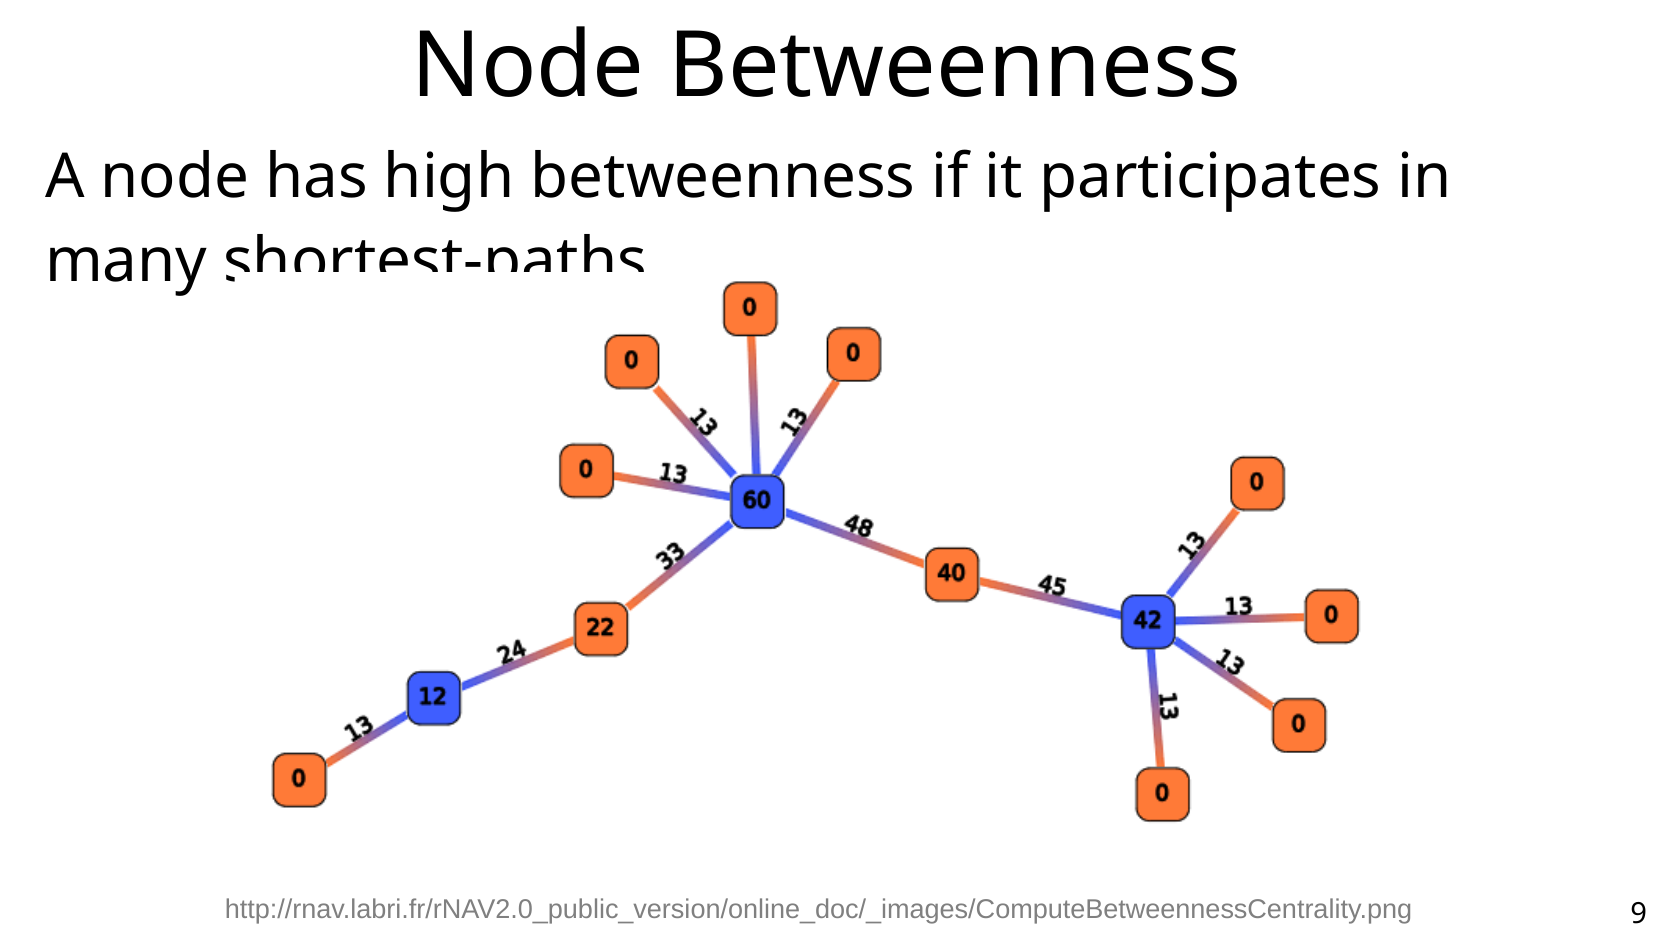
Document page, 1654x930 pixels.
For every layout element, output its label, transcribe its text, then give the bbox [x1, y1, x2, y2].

list A node has high betweenness if it participates in many shortest-paths [45, 130, 1621, 301]
text_box http://rnav.labri.fr/rNAV2.0_public_version/online_doc/_images/ComputeBetweennessCentrality.png [210, 887, 1432, 930]
title Node Betweenness [82, 2, 1571, 120]
picture [234, 272, 1456, 843]
